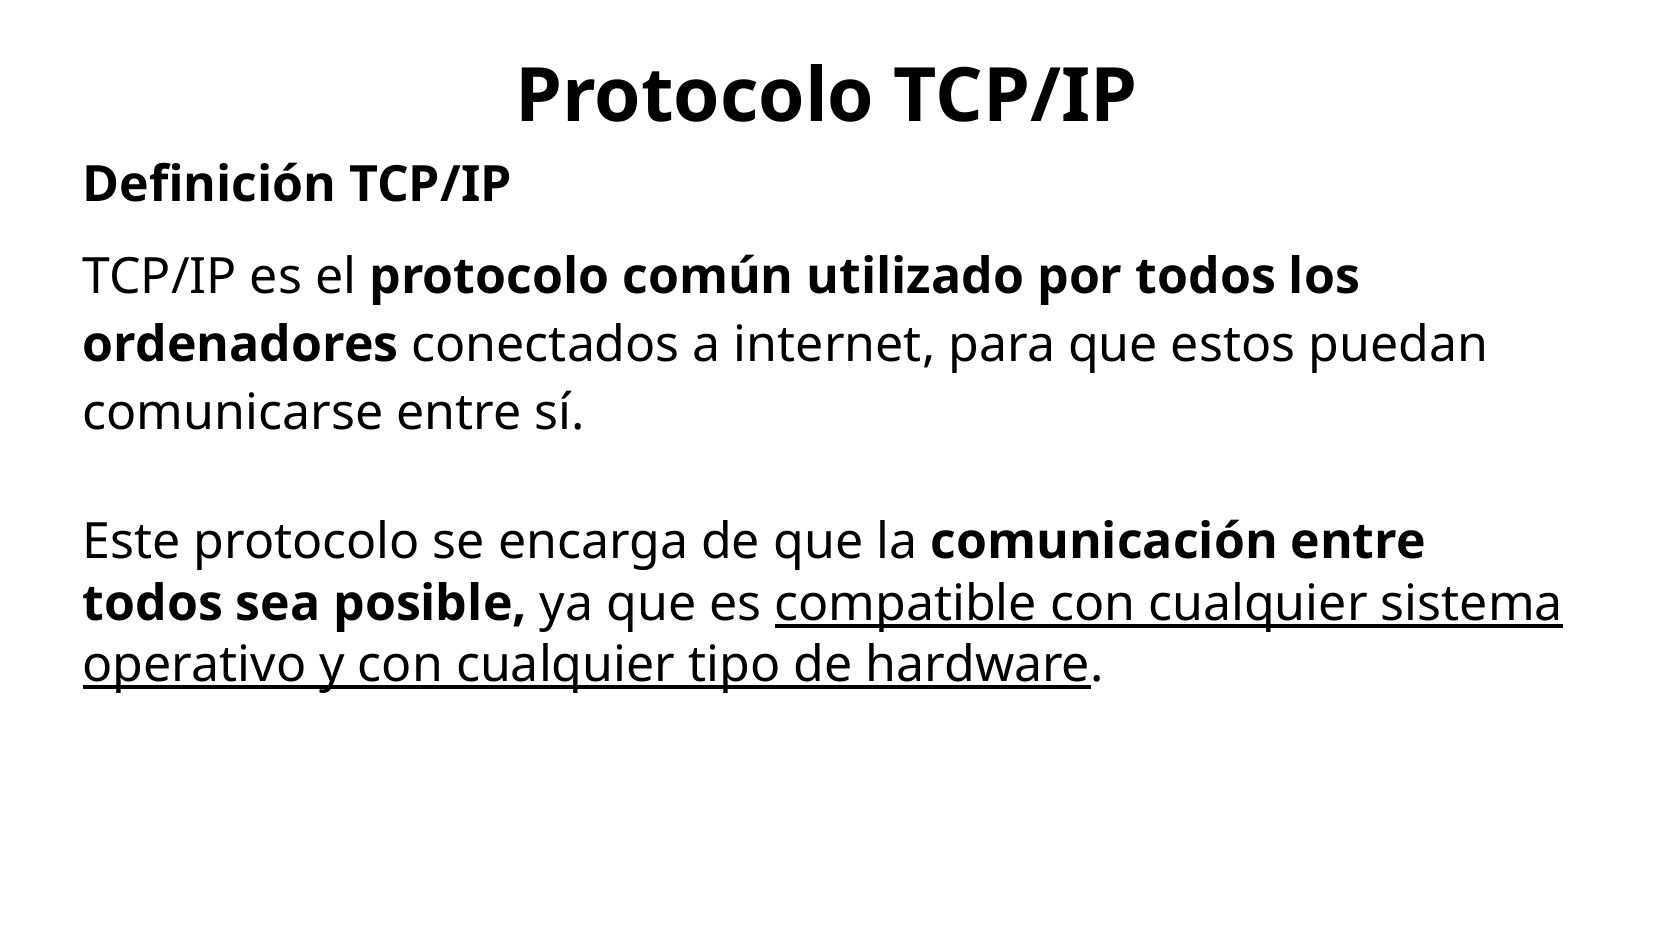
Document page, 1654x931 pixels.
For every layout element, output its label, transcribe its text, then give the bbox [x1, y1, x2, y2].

list Definición TCP/IP TCP/IP es el protocolo común utilizado por todos los ordenadores conectados a internet, para que estos puedan comunicarse entre sí. Este protocolo se encarga de que la comunicación entre todos sea posible, ya que es compatible con cualquier sistema operativo y con cualquier tipo de hardware. [82, 147, 1571, 857]
title Protocolo TCP/IP [82, 37, 1571, 147]
